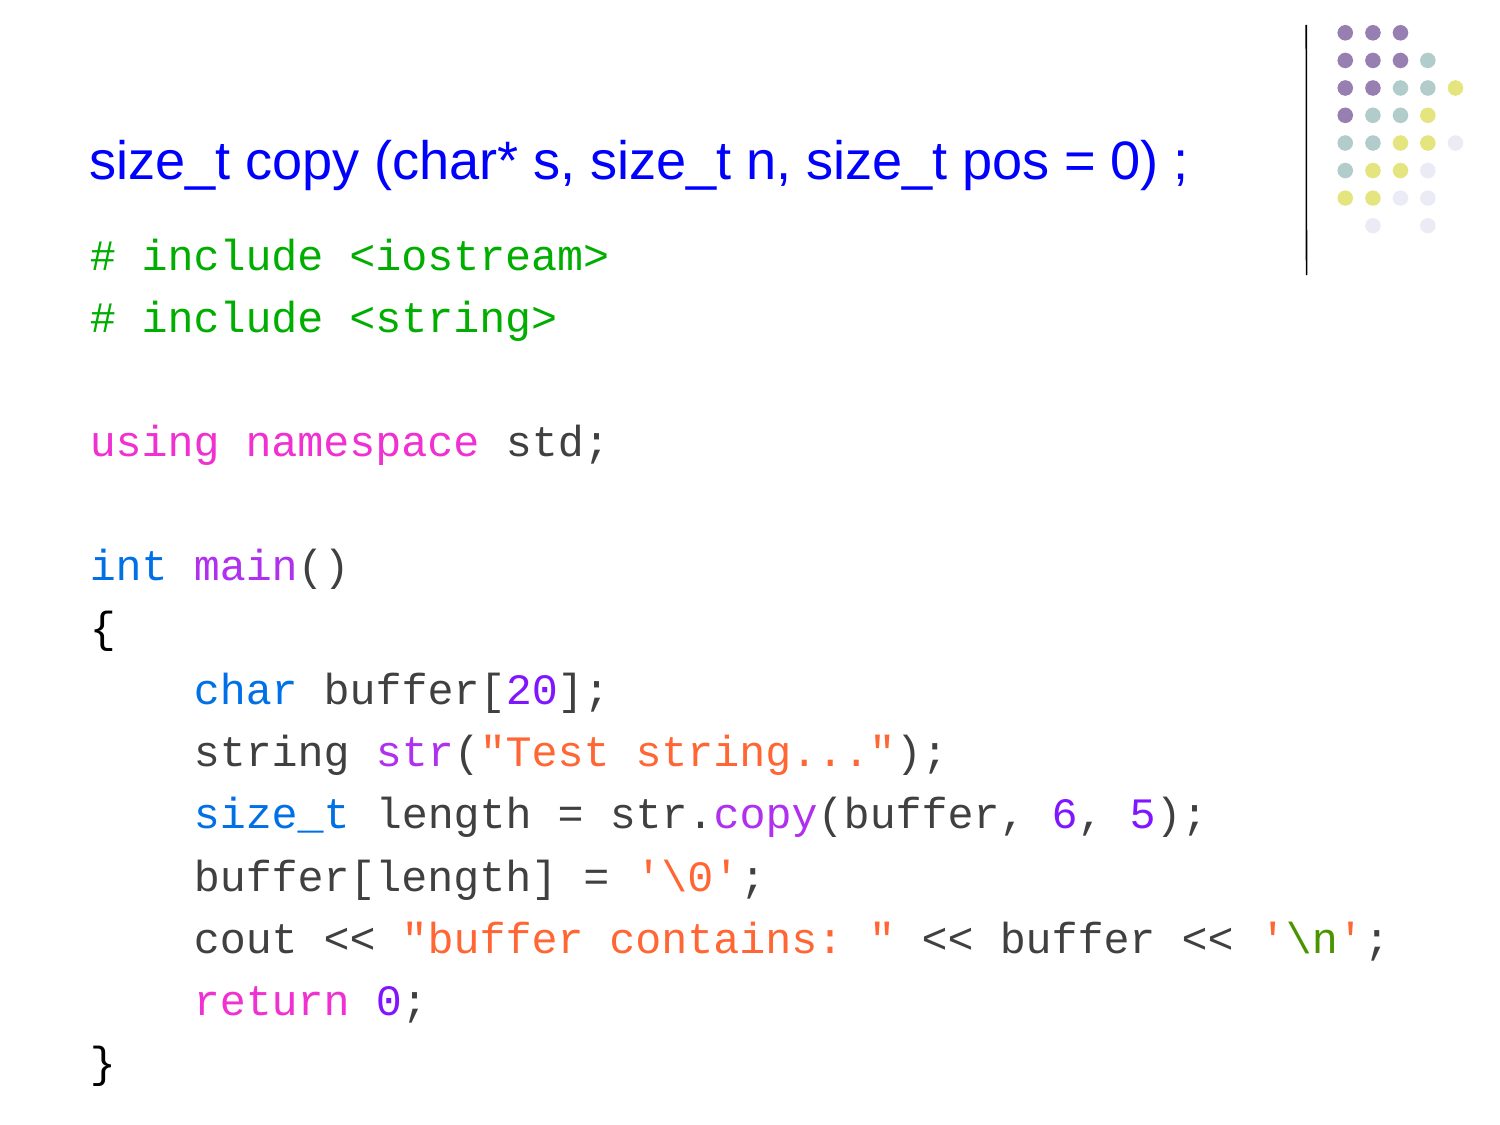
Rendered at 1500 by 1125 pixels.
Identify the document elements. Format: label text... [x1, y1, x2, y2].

list size_t copy (char* s, size_t n, size_t pos = 0) ; # include <iostream> # include <string> using namespace std; int main() { char buffer[20]; string str("Test string..."); size_t length = str.copy(buffer, 6, 5); buffer[length] = '\0'; cout << "buffer contains: " << buffer << '\n'; return 0; } [75, 118, 1416, 1111]
